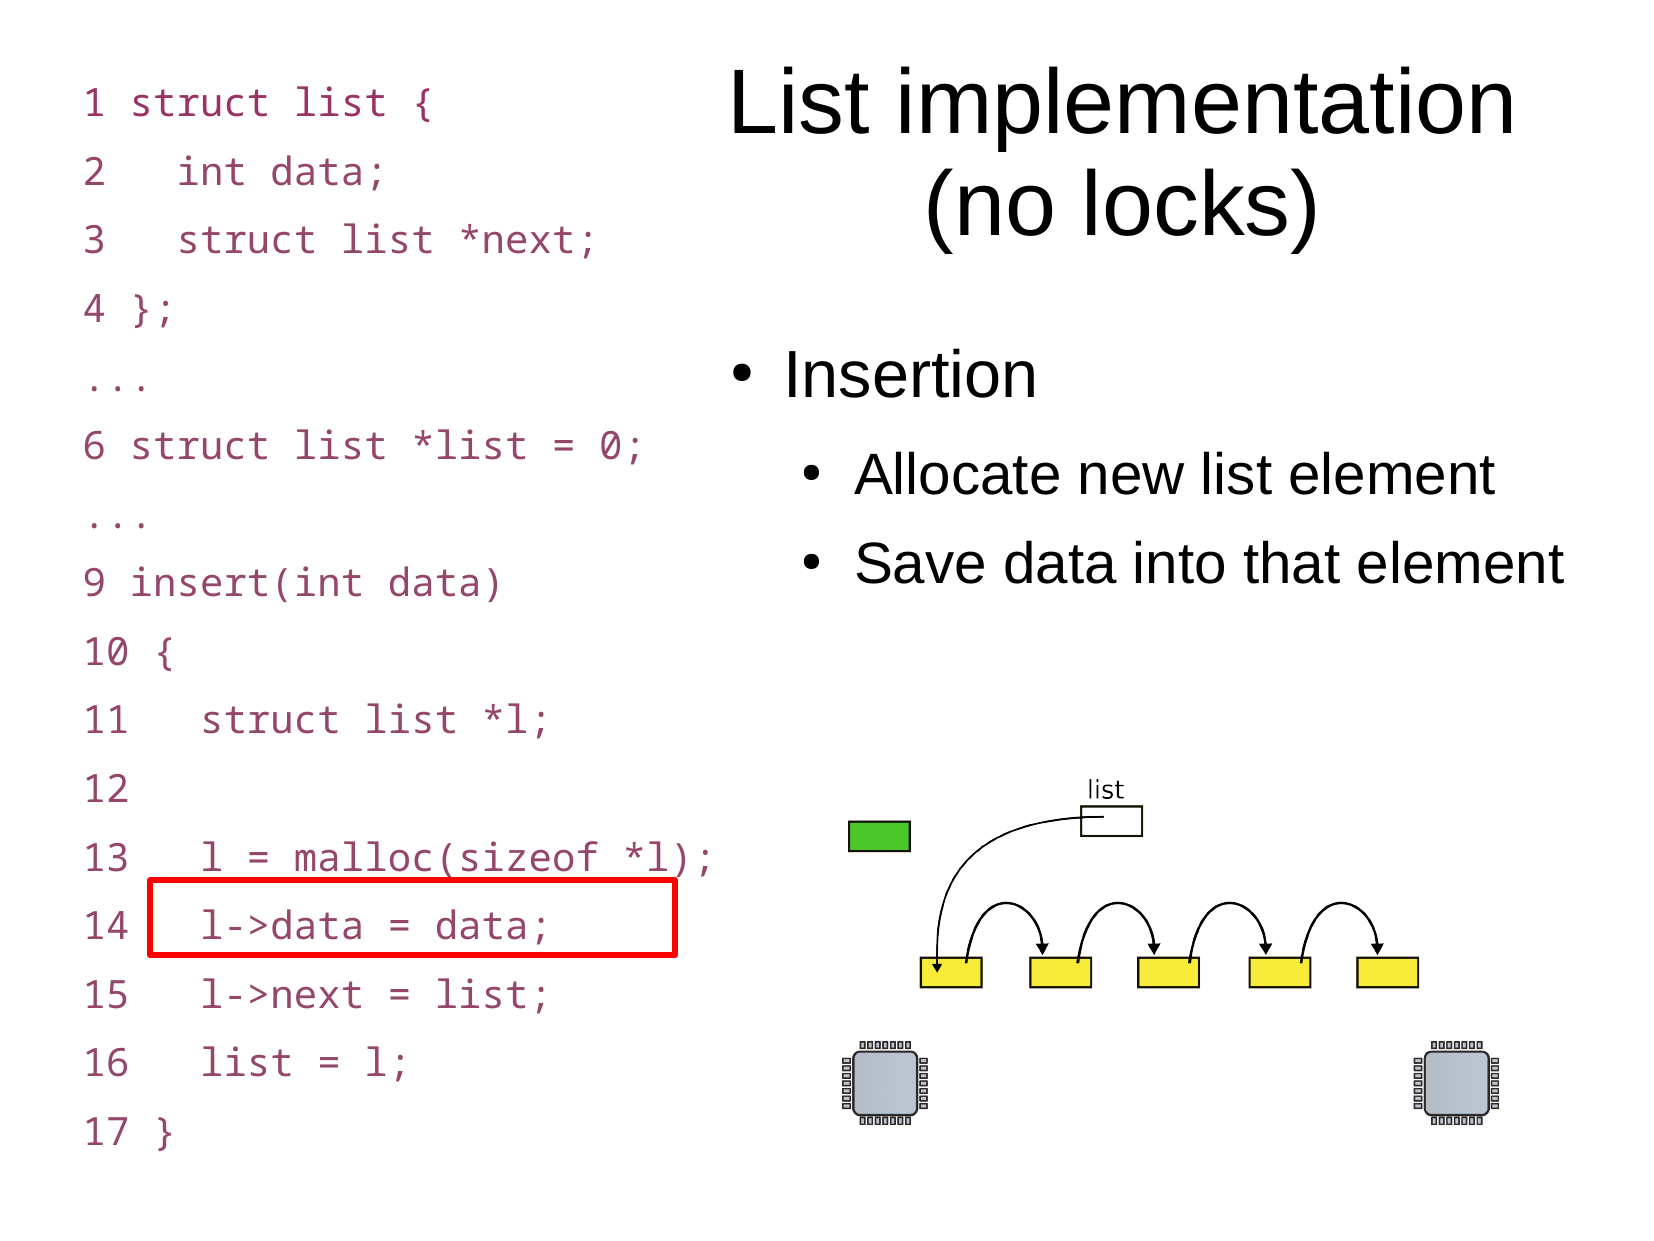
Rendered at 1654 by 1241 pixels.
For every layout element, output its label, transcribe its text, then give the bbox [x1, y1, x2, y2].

list Insertion Allocate new list element Save data into that element [712, 337, 1571, 1010]
list 1 struct list { 2 int data; 3 struct list *next; 4 }; ... 6 struct list *list = 0; ... 9 insert(int data) 10 { 11 struct list *l; 12 13 l = malloc(sizeof *l); 14 l->data = data; 15 l->next = list; 16 list = l; 17 } [82, 75, 1571, 1163]
picture [842, 779, 1499, 1126]
title List implementation (no locks) [675, 49, 1571, 257]
